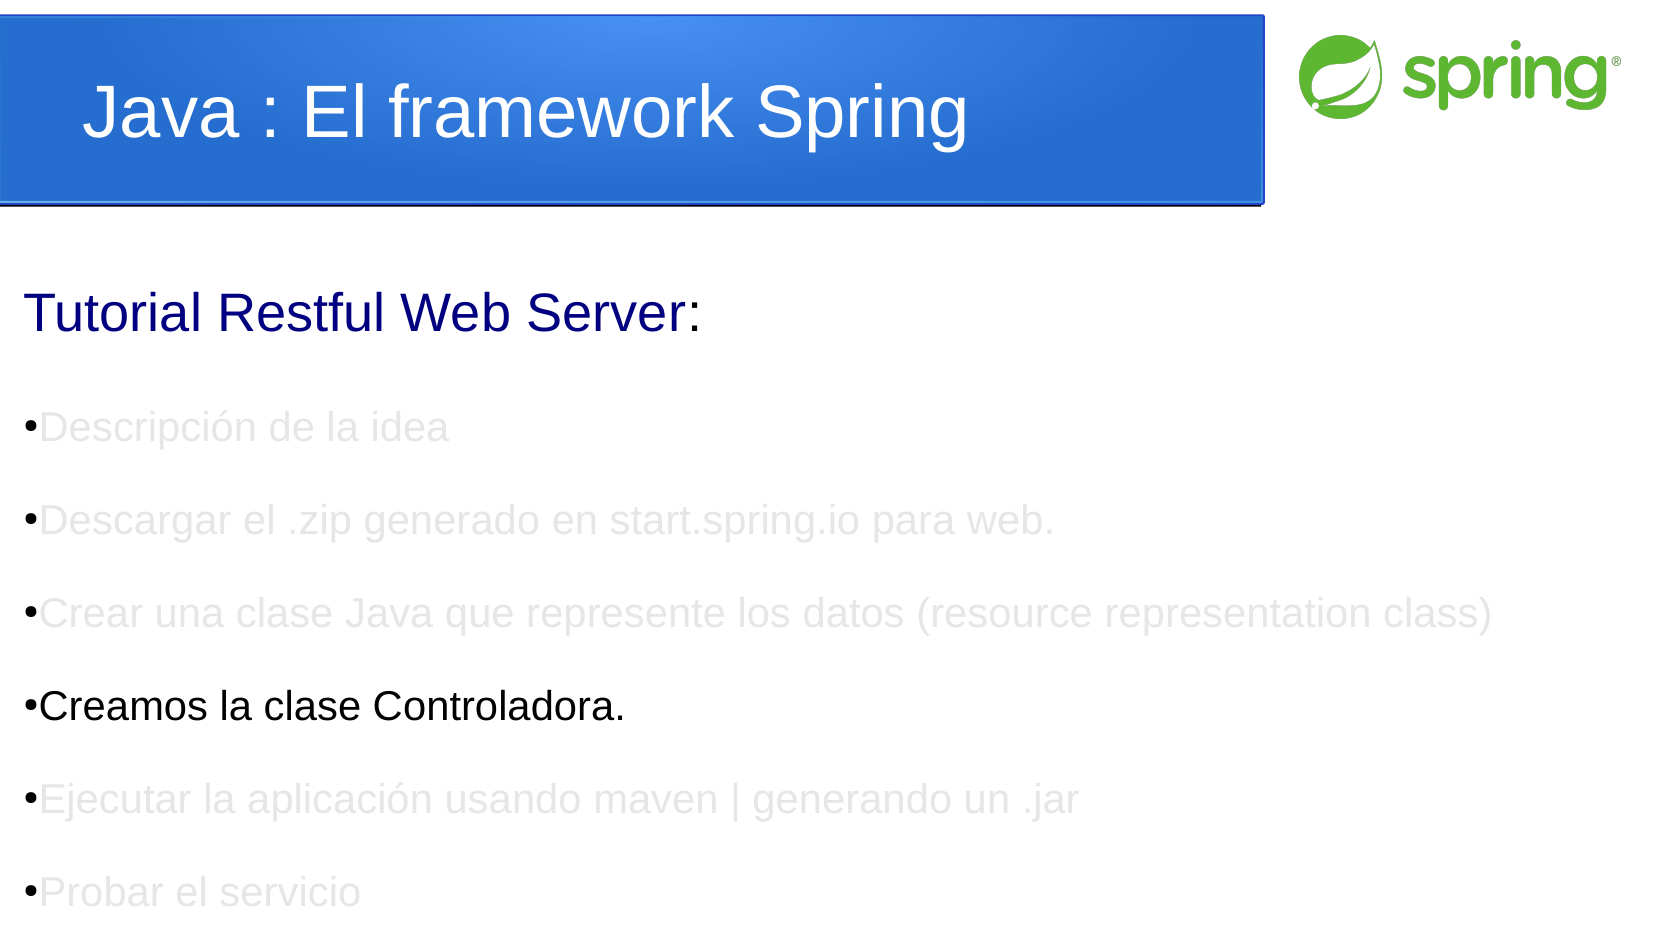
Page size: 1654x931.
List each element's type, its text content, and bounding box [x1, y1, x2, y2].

subtitle Tutorial Restful Web Server: Descripción de la idea Descargar el .zip generado en start.spring.io para web. Crear una clase Java que represente los datos (resource representation class) Creamos la clase Controladora. Ejecutar la aplicación usando maven | generando un .jar Probar el servicio [23, 184, 1642, 931]
picture [1299, 35, 1621, 119]
title Java : El framework Spring [82, 35, 1235, 184]
